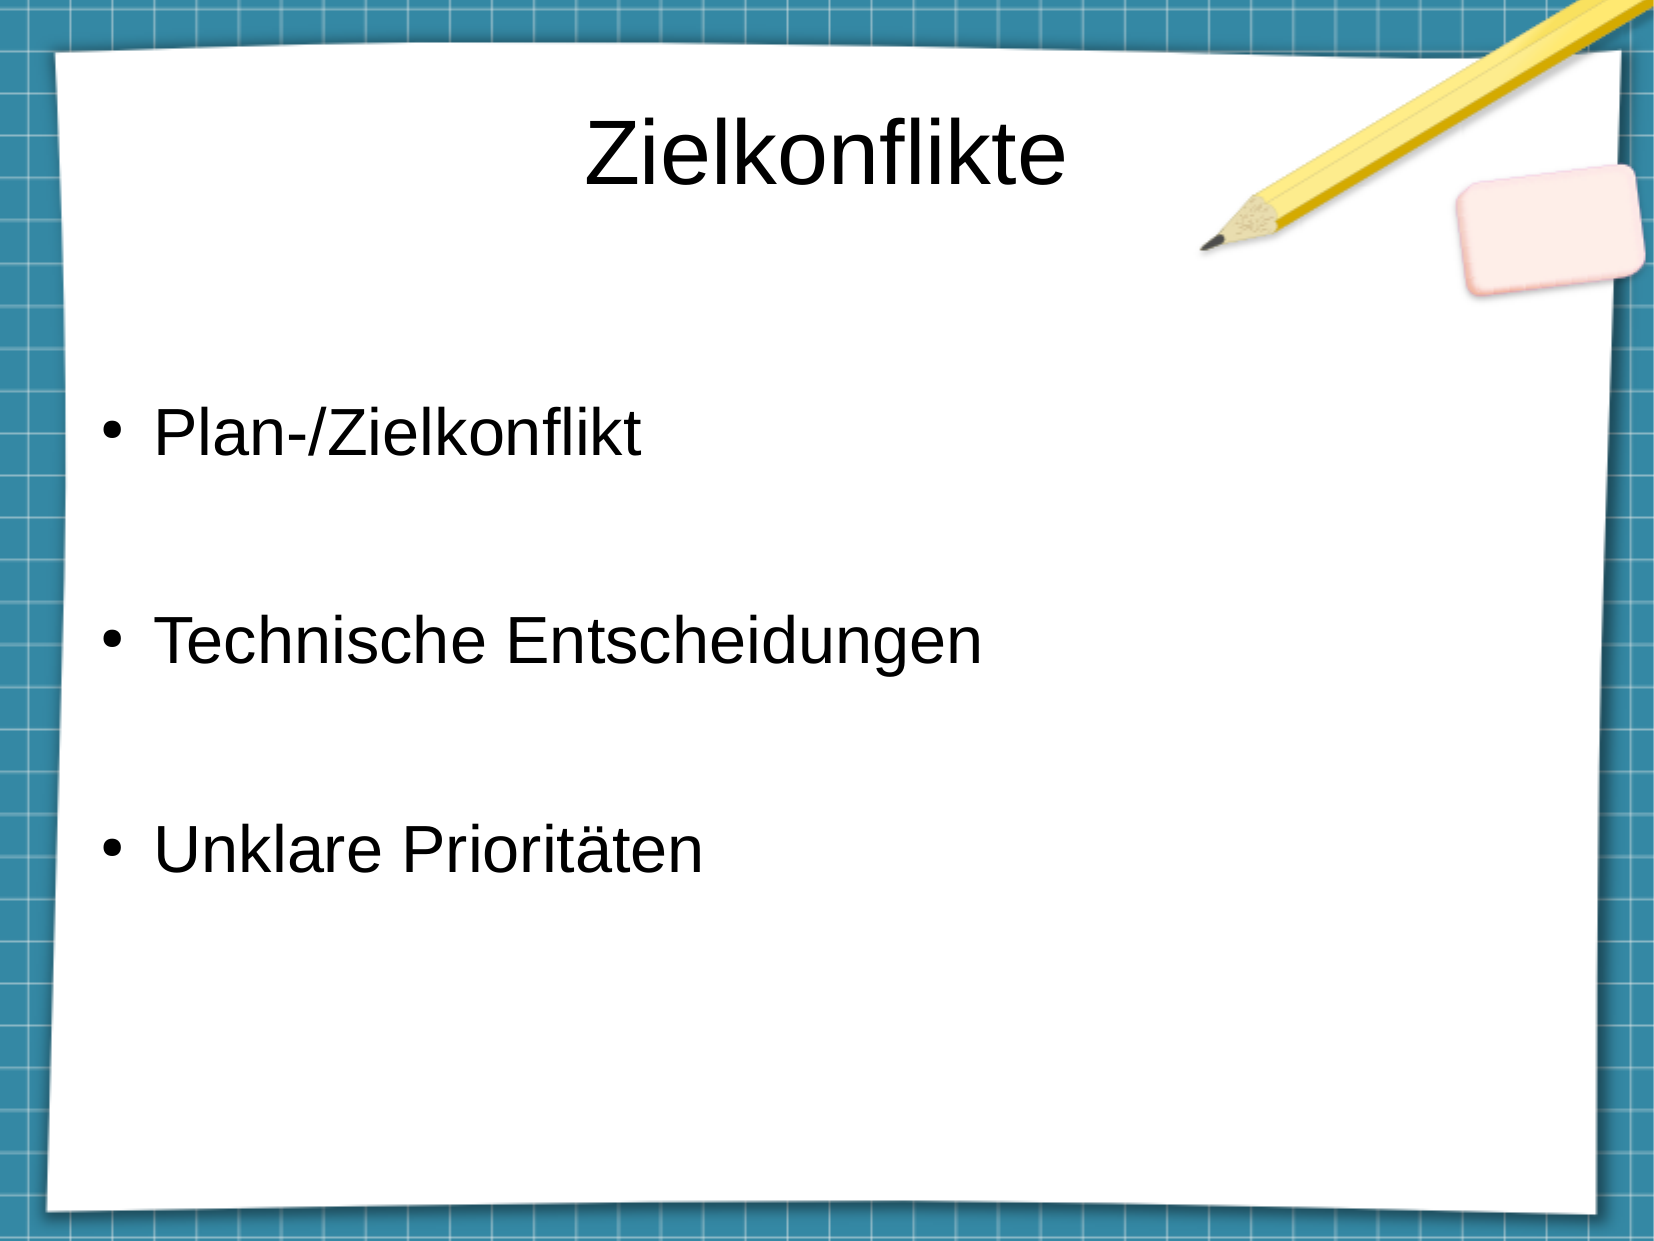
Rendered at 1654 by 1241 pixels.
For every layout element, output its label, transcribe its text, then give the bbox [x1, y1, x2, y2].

picture [0, 0, 1654, 1241]
title Zielkonflikte [82, 49, 1571, 257]
list Plan-/Zielkonflikt Technische Entscheidungen Unklare Prioritäten [82, 290, 1571, 1010]
